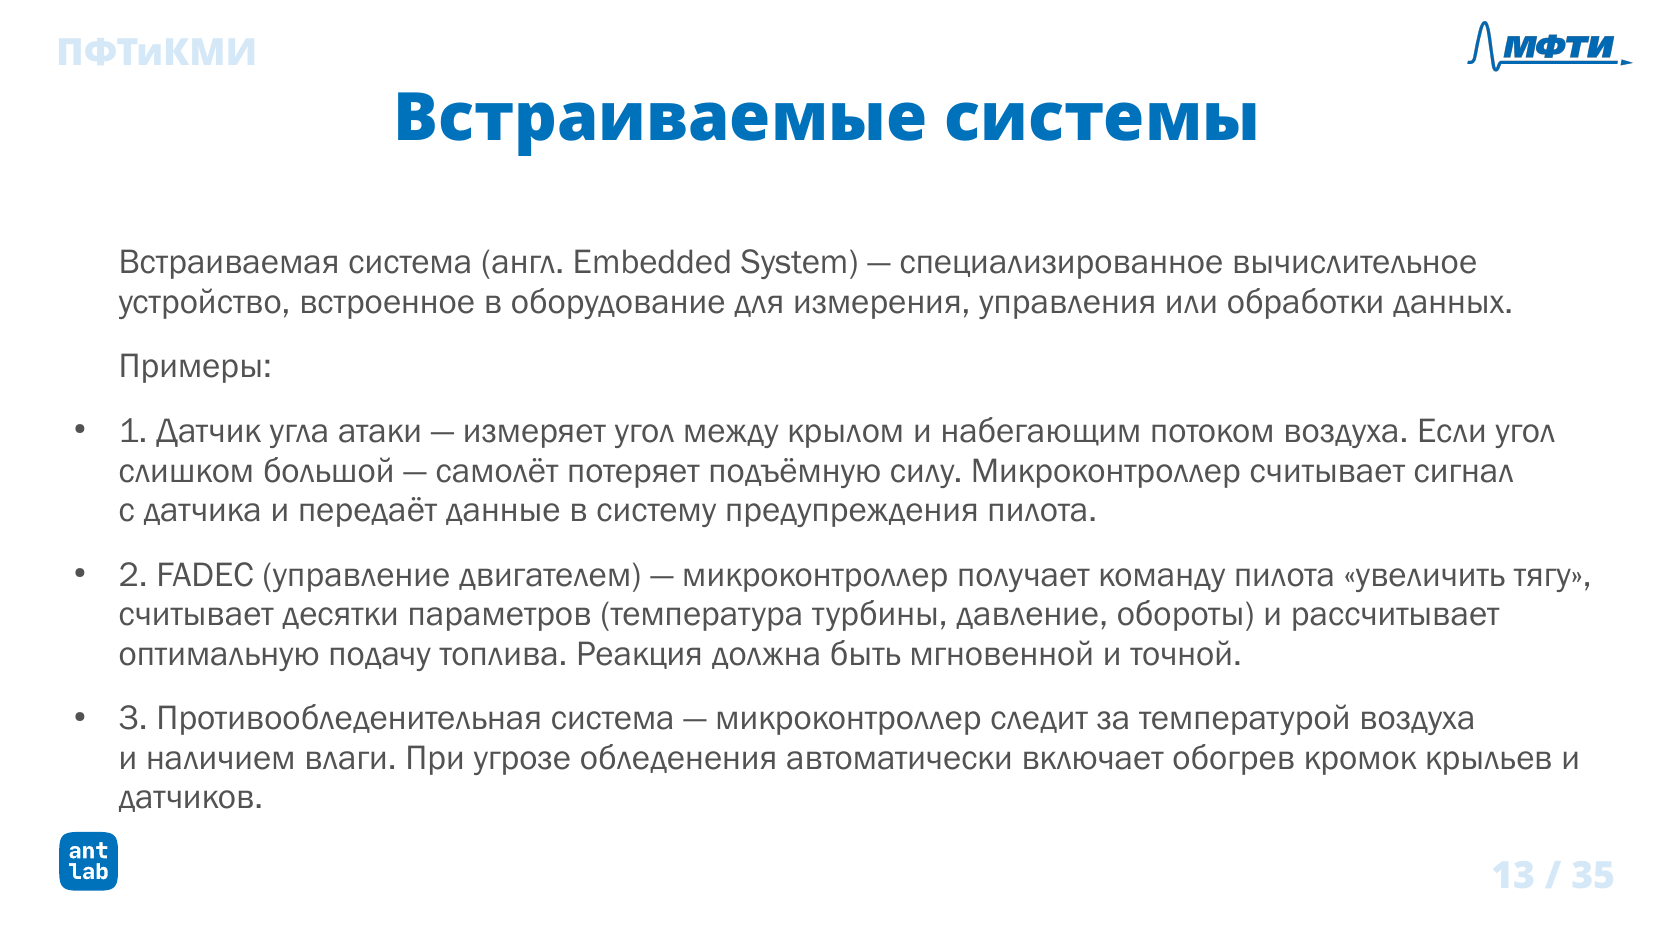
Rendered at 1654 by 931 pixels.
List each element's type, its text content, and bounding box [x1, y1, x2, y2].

picture [1446, 0, 1654, 93]
title Встраиваемые системы [82, 37, 1571, 177]
list Встраиваемая система (англ. Embedded System) — специализированное вычислительное устройство, встроенное в оборудование для измерения, управления или обработки данных. Примеры: 1. Датчик угла атаки — измеряет угол между крылом и набегающим потоком воздуха. Если угол слишком большой — самолёт потеряет подъёмную силу. Микроконтроллер считывает сигнал с датчика и передаёт данные в систему предупреждения пилота. 2. FADEC (управление двигателем) — микроконтроллер получает команду пилота «увеличить тягу», считывает десятки параметров (температура турбины, давление, обороты) и рассчитывает оптимальную подачу топлива. Реакция должна быть мгновенной и точной. 3. Противообледенительная система — микроконтроллер следит за температурой воздуха и наличием влаги. При угрозе обледенения автоматически включает обогрев кромок крыльев и датчиков. [59, 177, 1625, 827]
